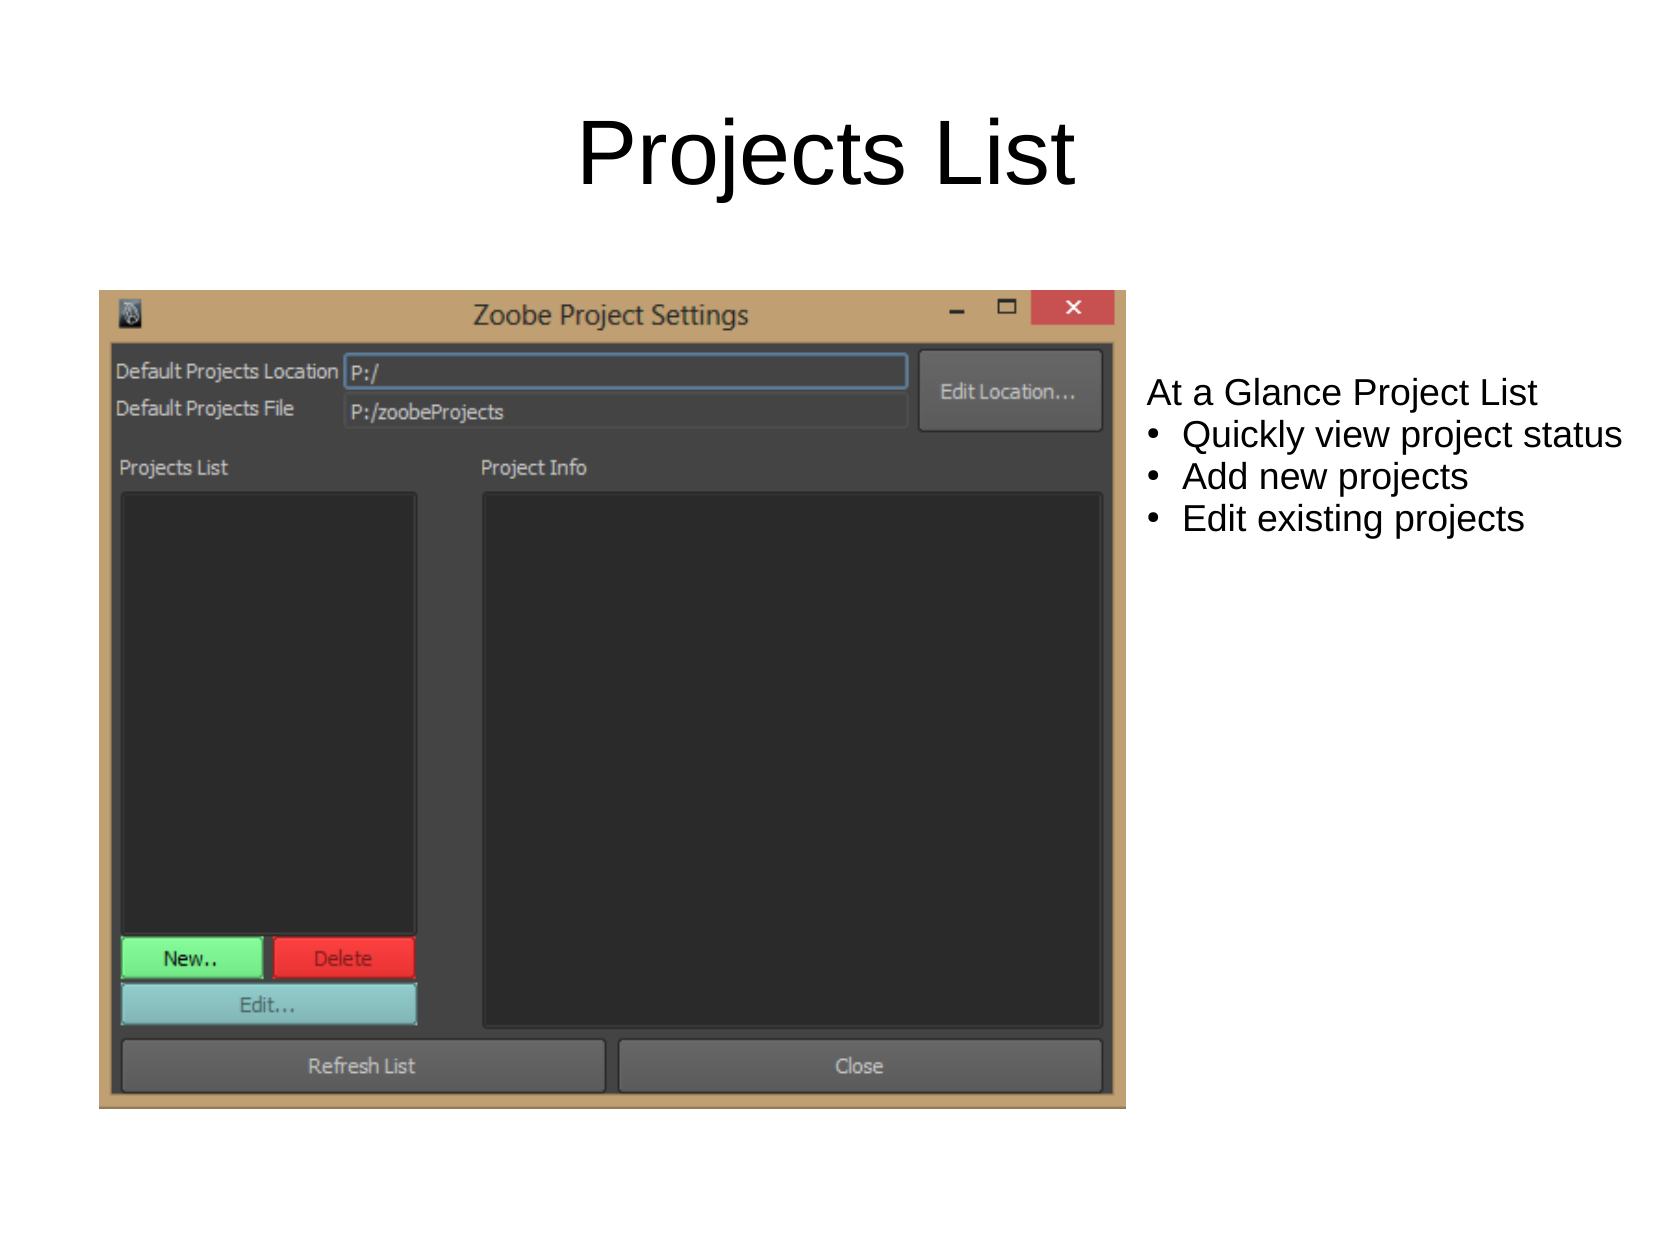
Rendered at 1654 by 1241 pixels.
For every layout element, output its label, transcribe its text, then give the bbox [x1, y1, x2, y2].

table_header At a Glance Project List Quickly view project status Add new projects Edit existing projects [1133, 365, 1654, 547]
title Projects List [82, 49, 1571, 257]
picture [99, 290, 1126, 1109]
